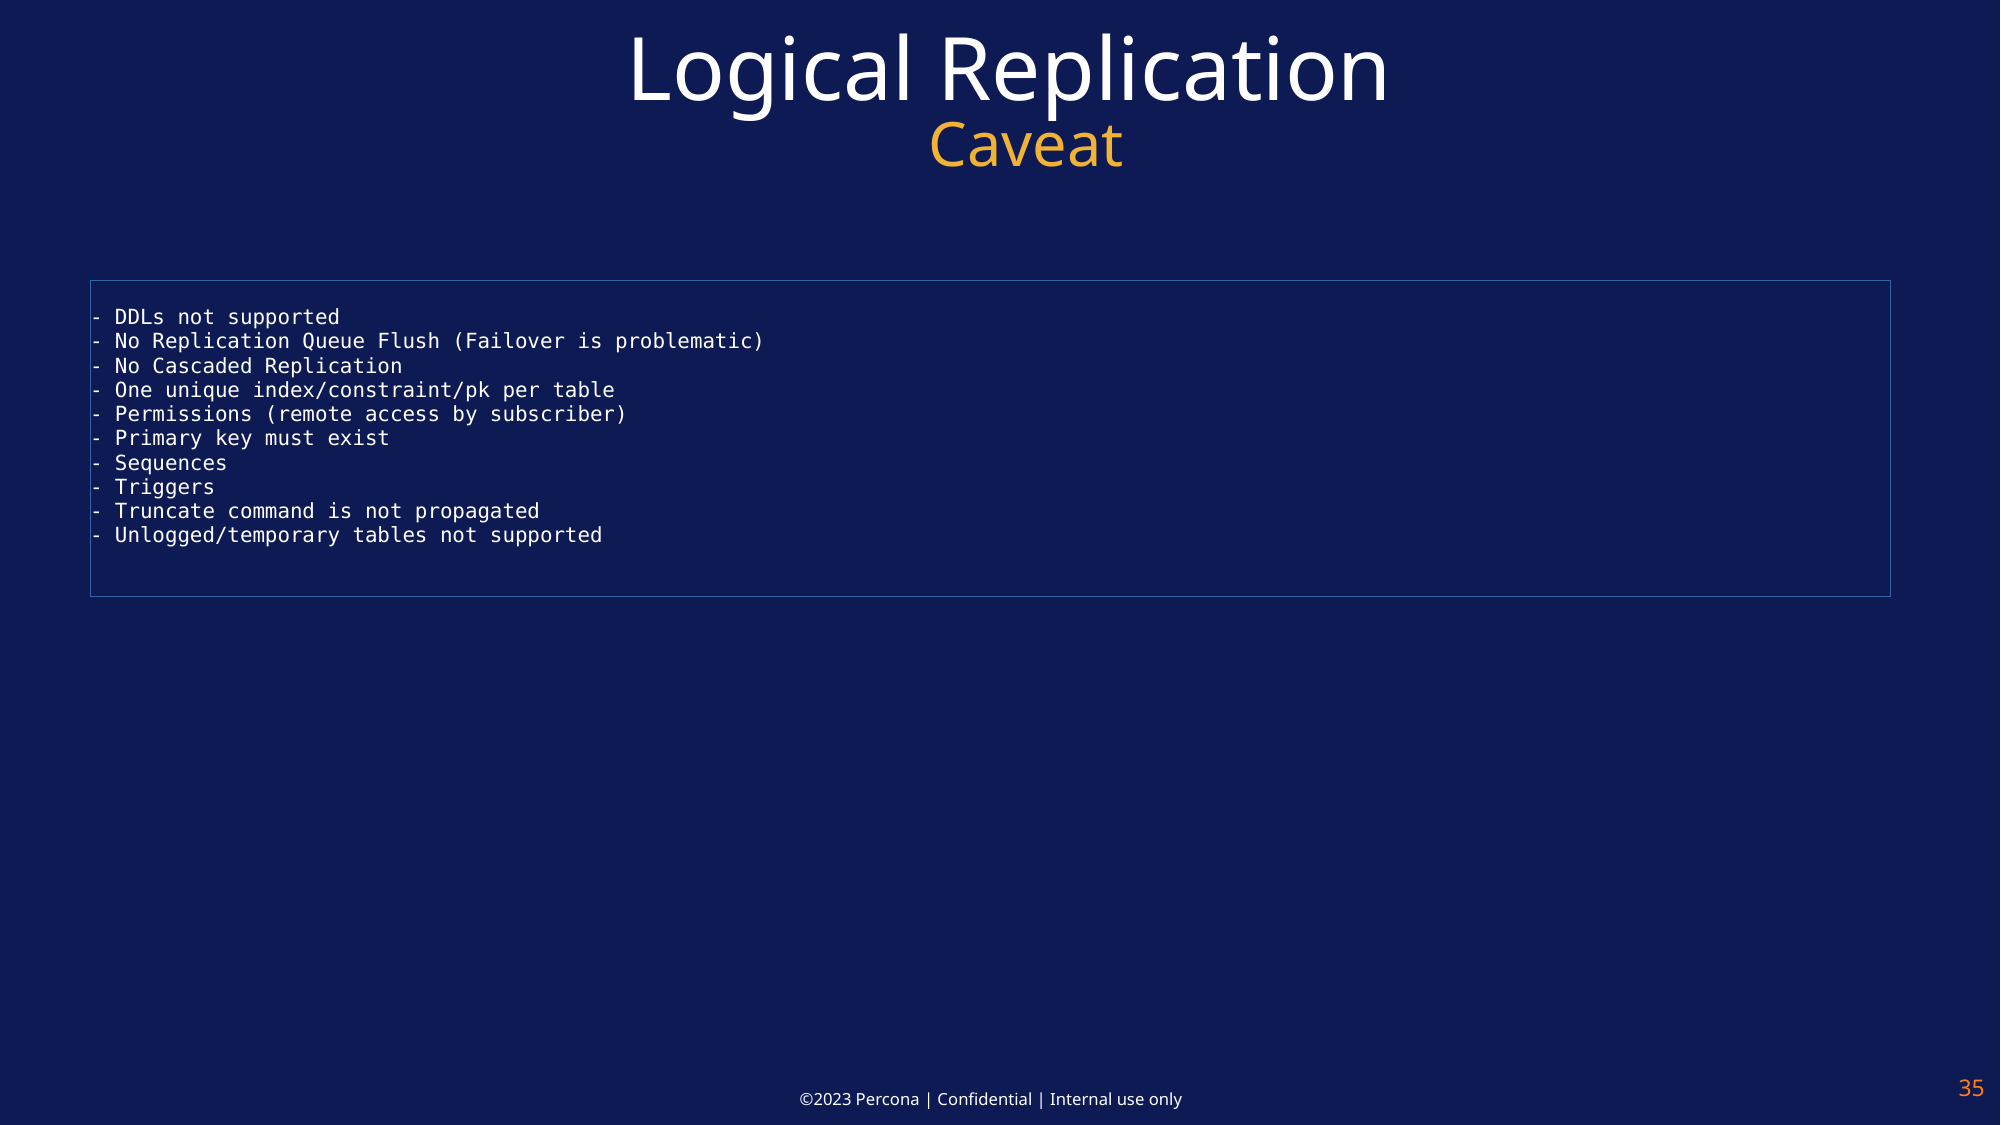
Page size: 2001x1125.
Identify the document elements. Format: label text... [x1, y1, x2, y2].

list Logical Replication [570, 15, 1449, 142]
title - DDLs not supported - No Replication Queue Flush (Failover is problematic) - No Cascaded Replication - One unique index/constraint/pk per table - Permissions (remote access by subscriber) - Primary key must exist - Sequences - Triggers - Truncate command is not propagated - Unlogged/temporary tables not supported [90, 280, 1891, 597]
text_box <number> [1748, 1059, 2000, 1120]
list Caveat [586, 113, 1466, 180]
